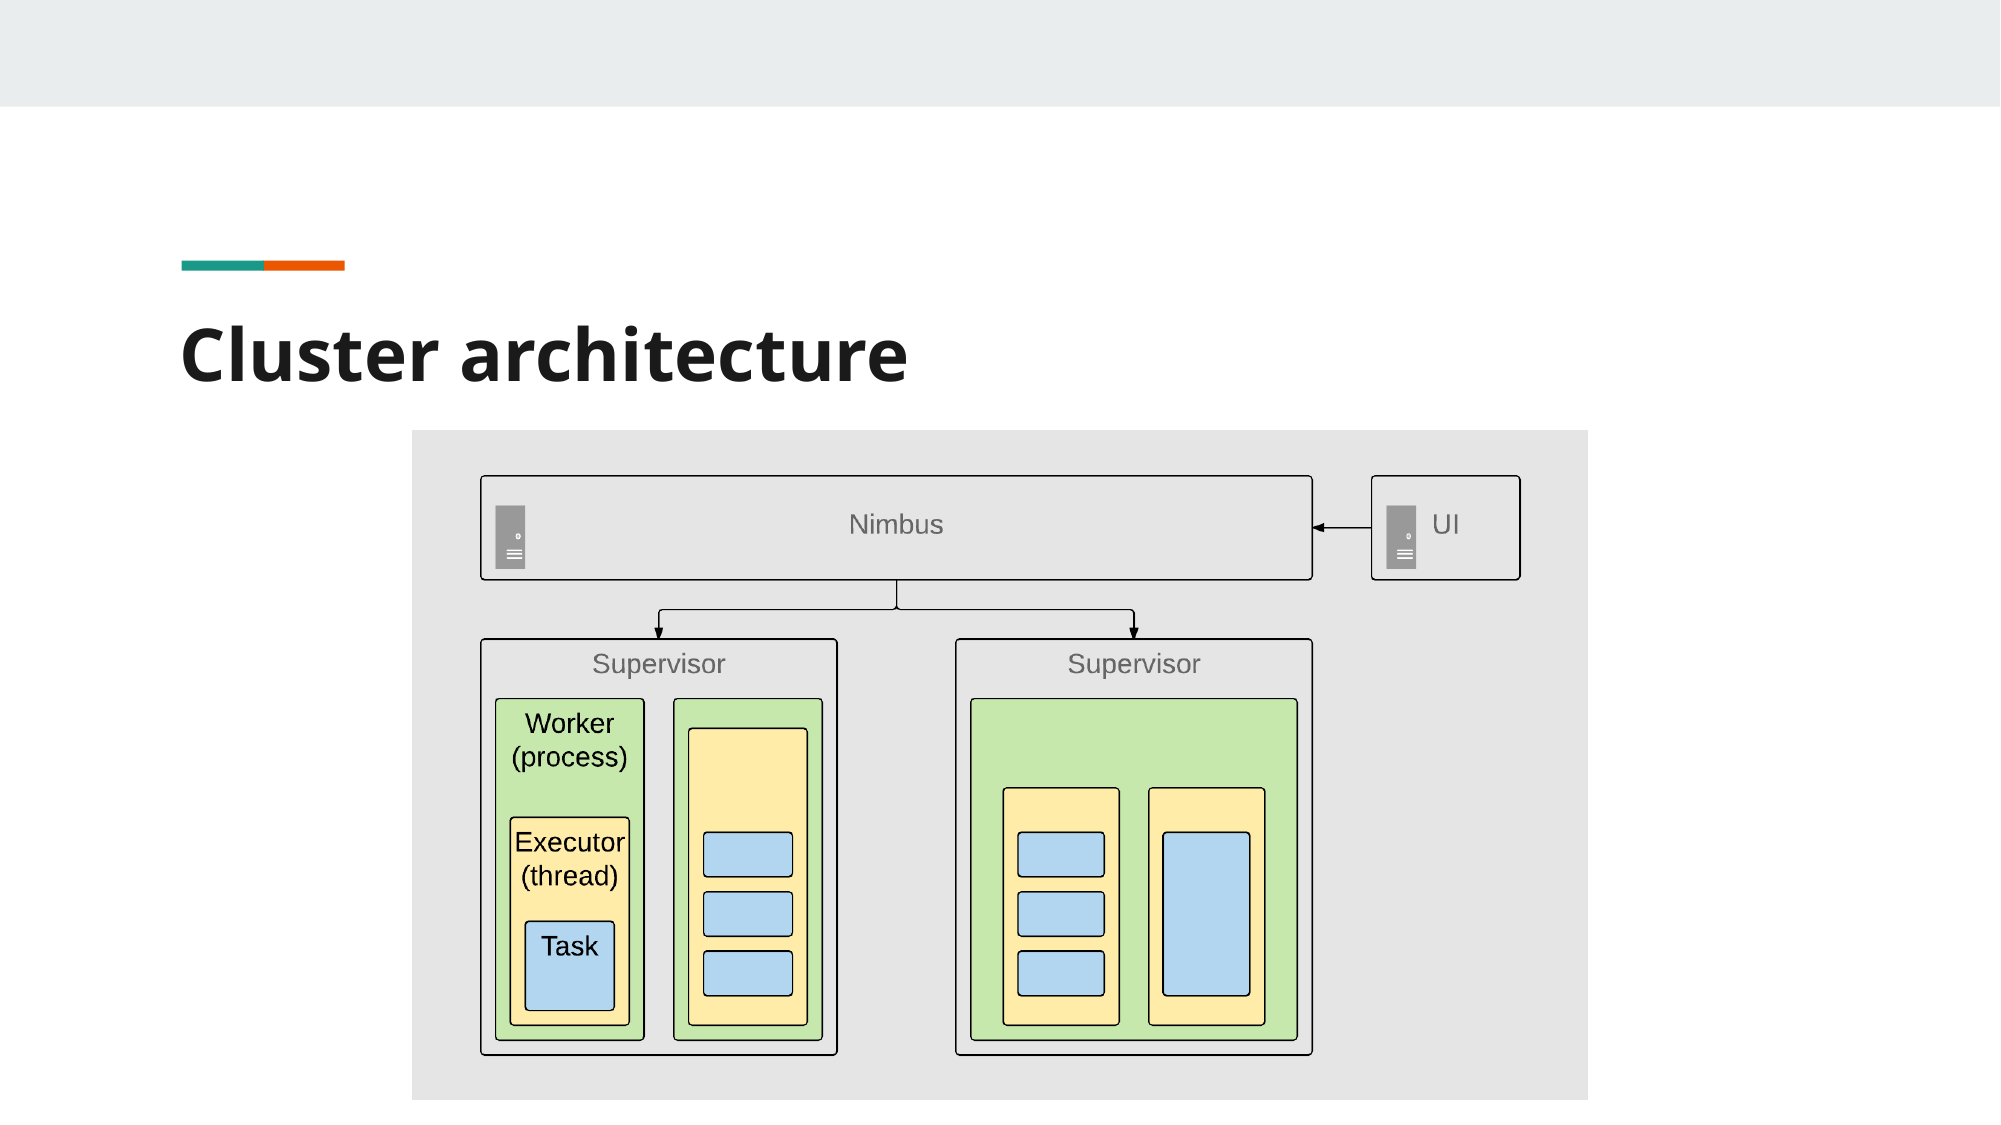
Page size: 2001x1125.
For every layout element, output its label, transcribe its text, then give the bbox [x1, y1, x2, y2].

title Cluster architecture [159, 288, 1842, 406]
picture [412, 430, 1588, 1100]
